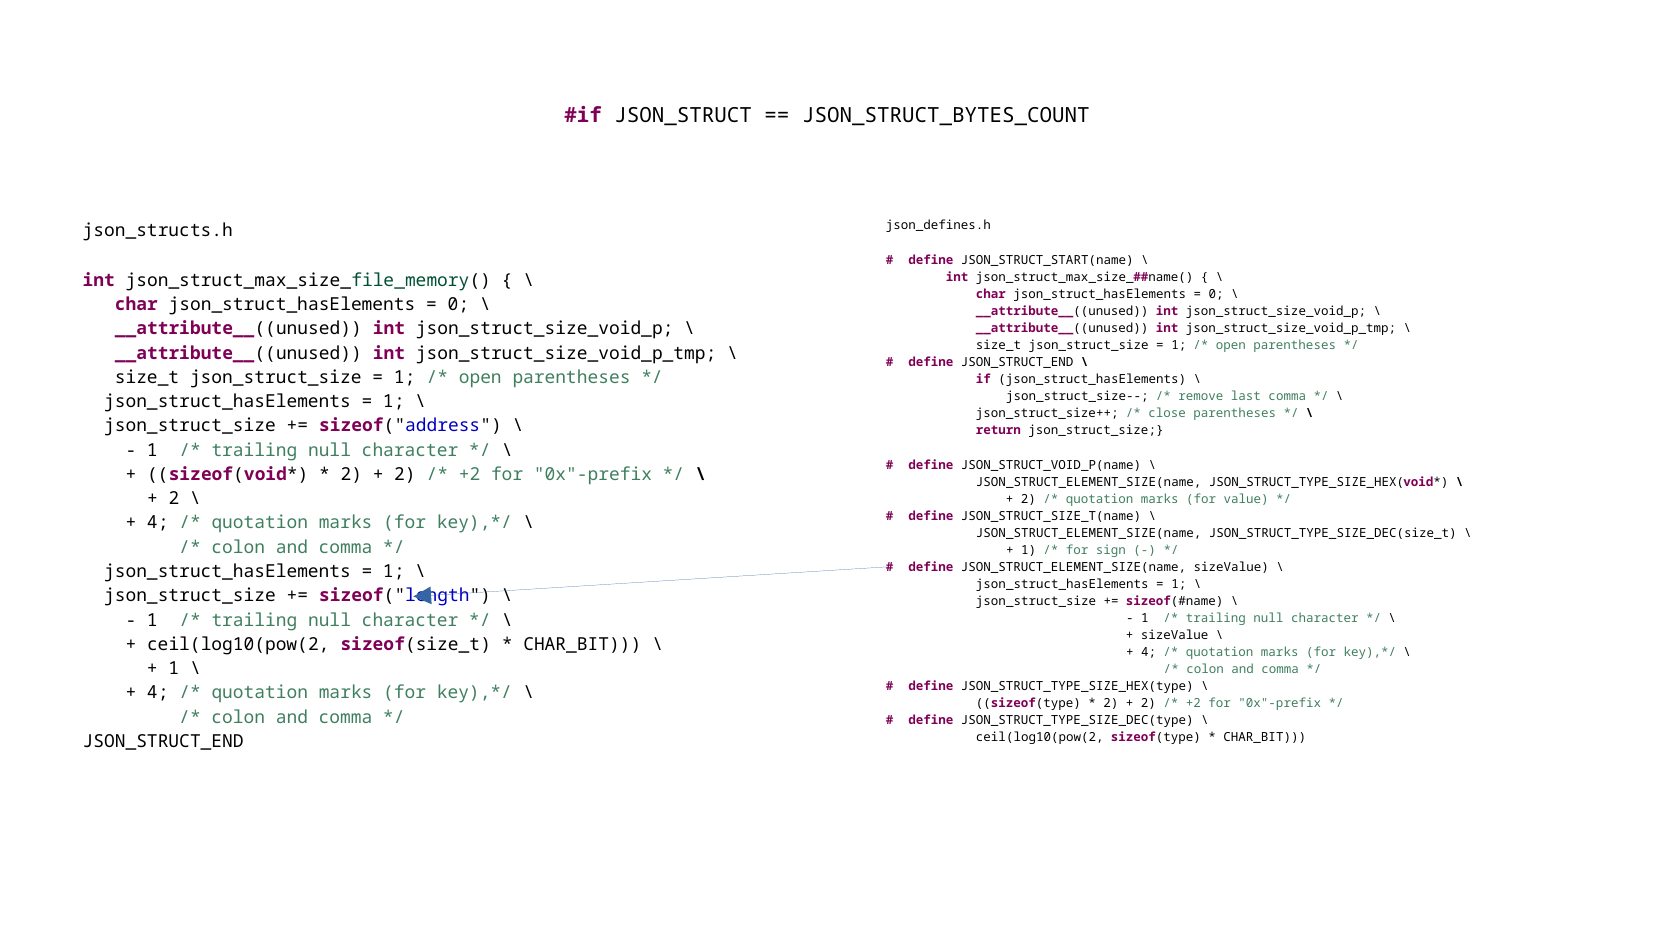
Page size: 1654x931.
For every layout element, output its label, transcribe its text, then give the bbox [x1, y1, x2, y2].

title #if JSON_STRUCT == JSON_STRUCT_BYTES_COUNT [82, 37, 1571, 193]
list json_defines.h # define JSON_STRUCT_START(name) \ int json_struct_max_size_##name() { \ char json_struct_hasElements = 0; \ __attribute__((unused)) int json_struct_size_void_p; \ __attribute__((unused)) int json_struct_size_void_p_tmp; \ size_t json_struct_size = 1; /* open parentheses */ # define JSON_STRUCT_END \ if (json_struct_hasElements) \ json_struct_size--; /* remove last comma */ \ json_struct_size++; /* close parentheses */ \ return json_struct_size;} # define JSON_STRUCT_VOID_P(name) \ JSON_STRUCT_ELEMENT_SIZE(name, JSON_STRUCT_TYPE_SIZE_HEX(void*) \ + 2) /* quotation marks (for value) */ # define JSON_STRUCT_SIZE_T(name) \ JSON_STRUCT_ELEMENT_SIZE(name, JSON_STRUCT_TYPE_SIZE_DEC(size_t) \ + 1) /* for sign (-) */ # define JSON_STRUCT_ELEMENT_SIZE(name, sizeValue) \ json_struct_hasElements = 1; \ json_struct_size += sizeof(#name) \ - 1 /* trailing null character */ \ + sizeValue \ + 4; /* quotation marks (for key),*/ \ /* colon and comma */ # define JSON_STRUCT_TYPE_SIZE_HEX(type) \ ((sizeof(type) * 2) + 2) /* +2 for "0x"-prefix */ # define JSON_STRUCT_TYPE_SIZE_DEC(type) \ ceil(log10(pow(2, sizeof(type) * CHAR_BIT))) [885, 216, 1571, 756]
list json_structs.h int json_struct_max_size_file_memory() { \ char json_struct_hasElements = 0; \ __attribute__((unused)) int json_struct_size_void_p; \ __attribute__((unused)) int json_struct_size_void_p_tmp; \ size_t json_struct_size = 1; /* open parentheses */ json_struct_hasElements = 1; \ json_struct_size += sizeof("address") \ - 1 /* trailing null character */ \ + ((sizeof(void*) * 2) + 2) /* +2 for "0x"-prefix */ \ + 2 \ + 4; /* quotation marks (for key),*/ \ /* colon and comma */ json_struct_hasElements = 1; \ json_struct_size += sizeof("length") \ - 1 /* trailing null character */ \ + ceil(log10(pow(2, sizeof(size_t) * CHAR_BIT))) \ + 1 \ + 4; /* quotation marks (for key),*/ \ /* colon and comma */ JSON_STRUCT_END [82, 217, 827, 758]
